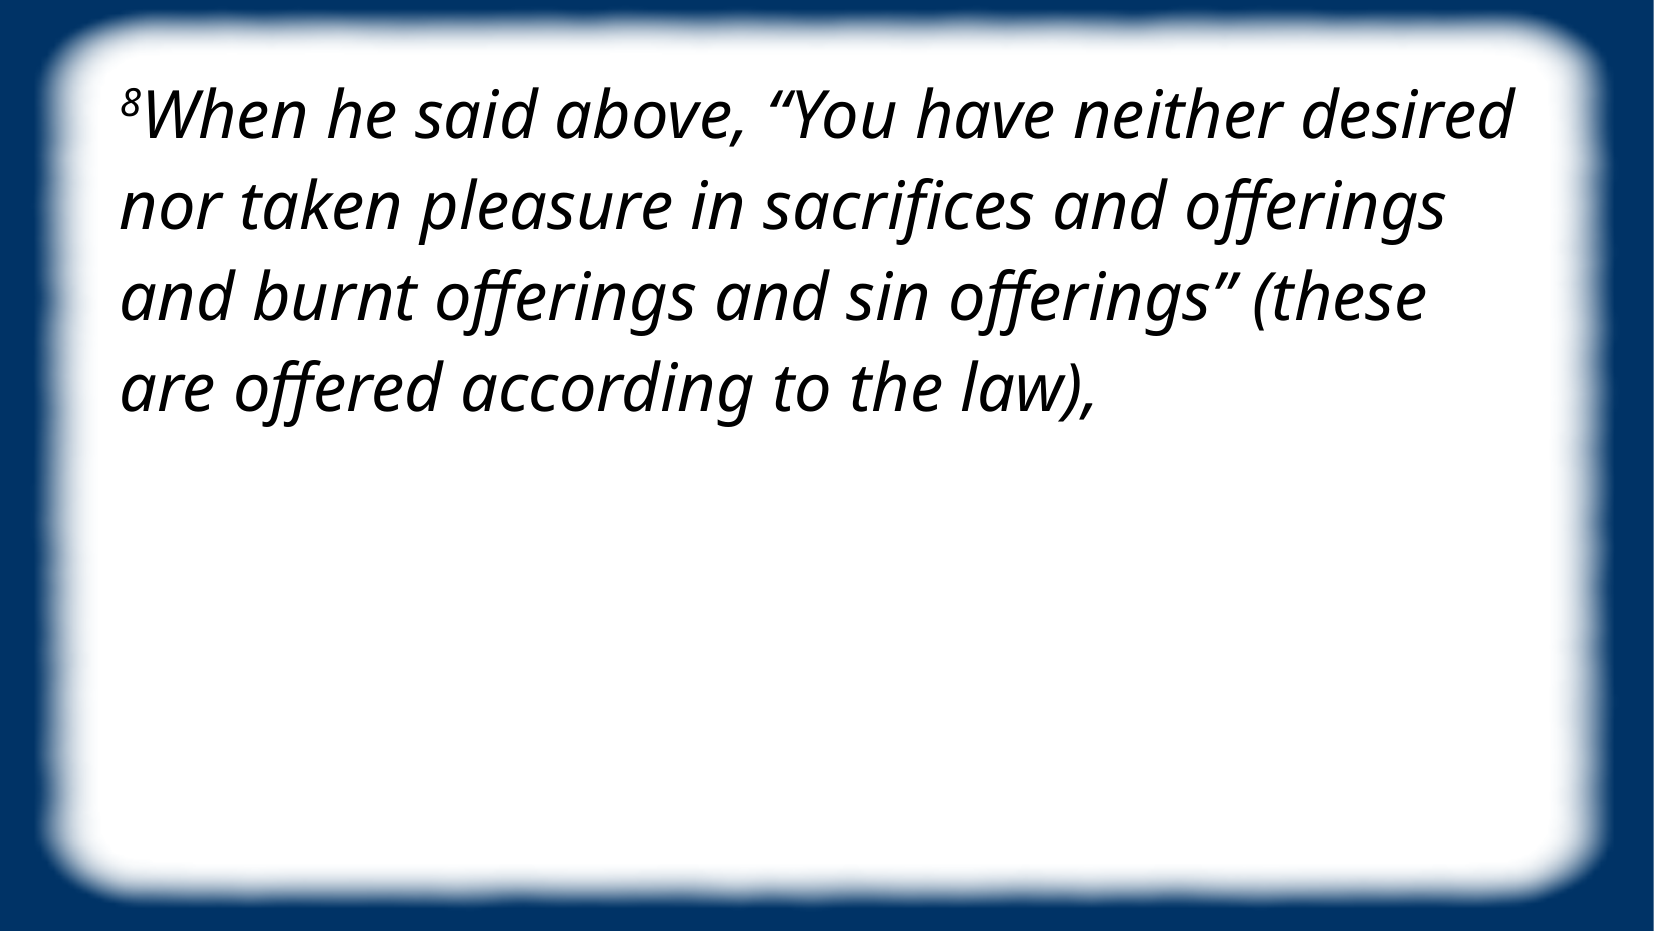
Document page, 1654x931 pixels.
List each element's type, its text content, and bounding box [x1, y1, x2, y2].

picture [0, 0, 1654, 931]
text_box 8When he said above, “You have neither desired nor taken pleasure in sacrifices and offerings and burnt offerings and sin offerings” (these are offered according to the law), [105, 60, 1546, 430]
